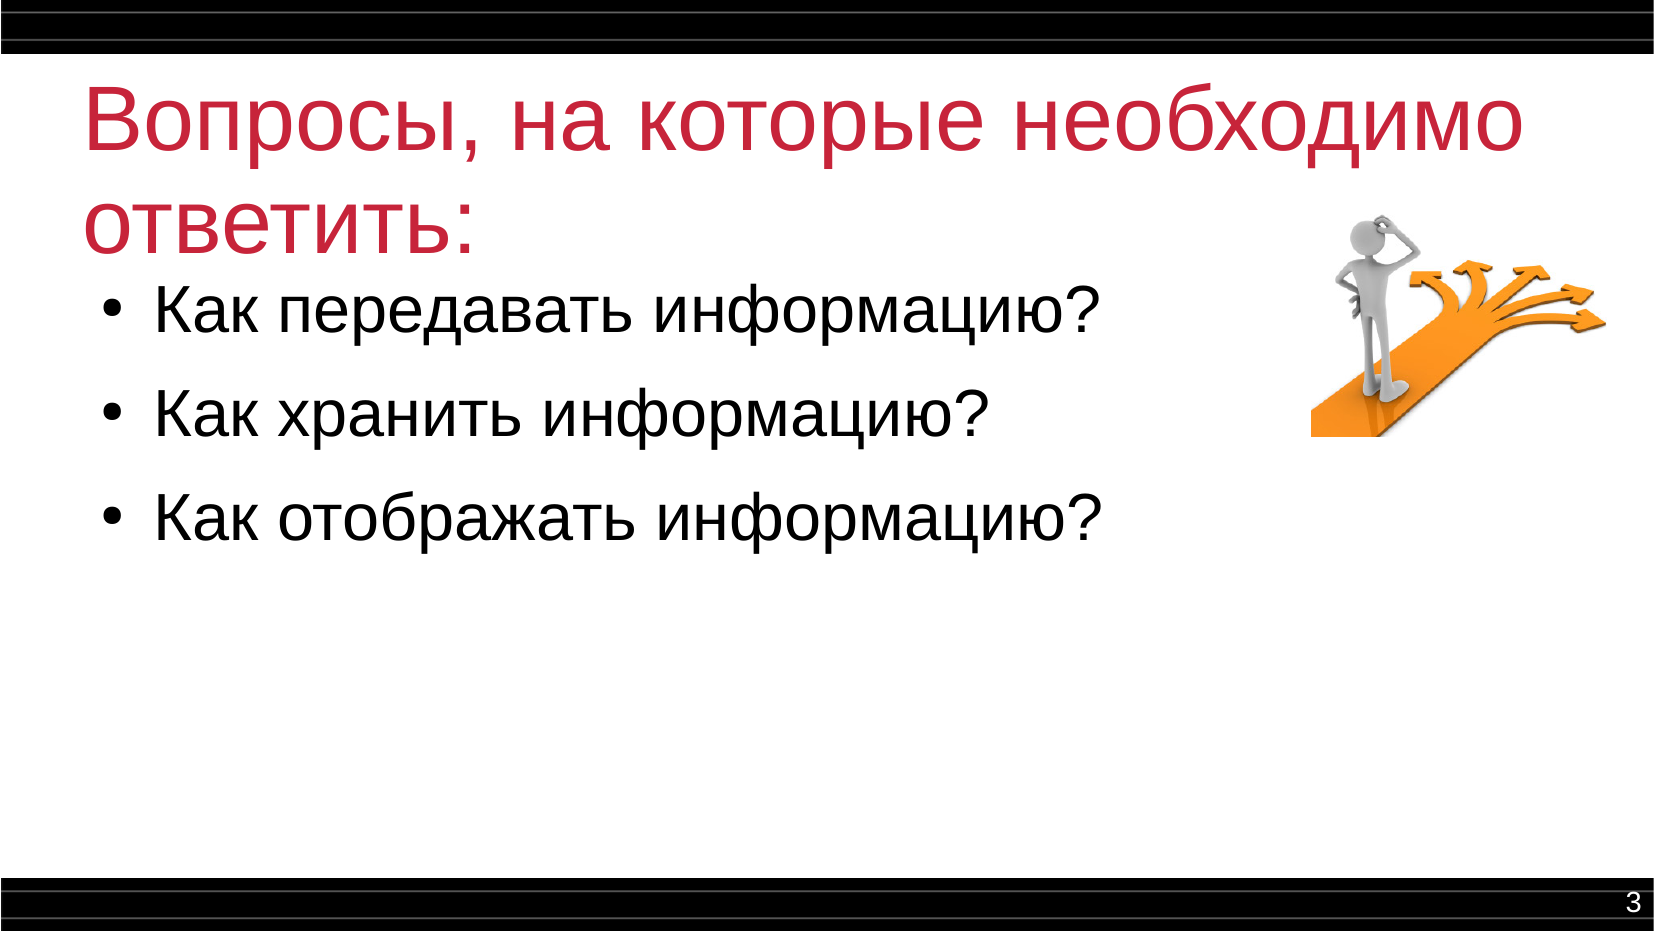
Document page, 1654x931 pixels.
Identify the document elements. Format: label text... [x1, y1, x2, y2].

picture [1311, 188, 1623, 438]
picture [1, 0, 1654, 54]
list Как передавать информацию? Как хранить информацию? Как отображать информацию? [82, 271, 1571, 758]
picture [1, 878, 1654, 931]
title Вопросы, на которые необходимо ответить: [82, 67, 1571, 271]
